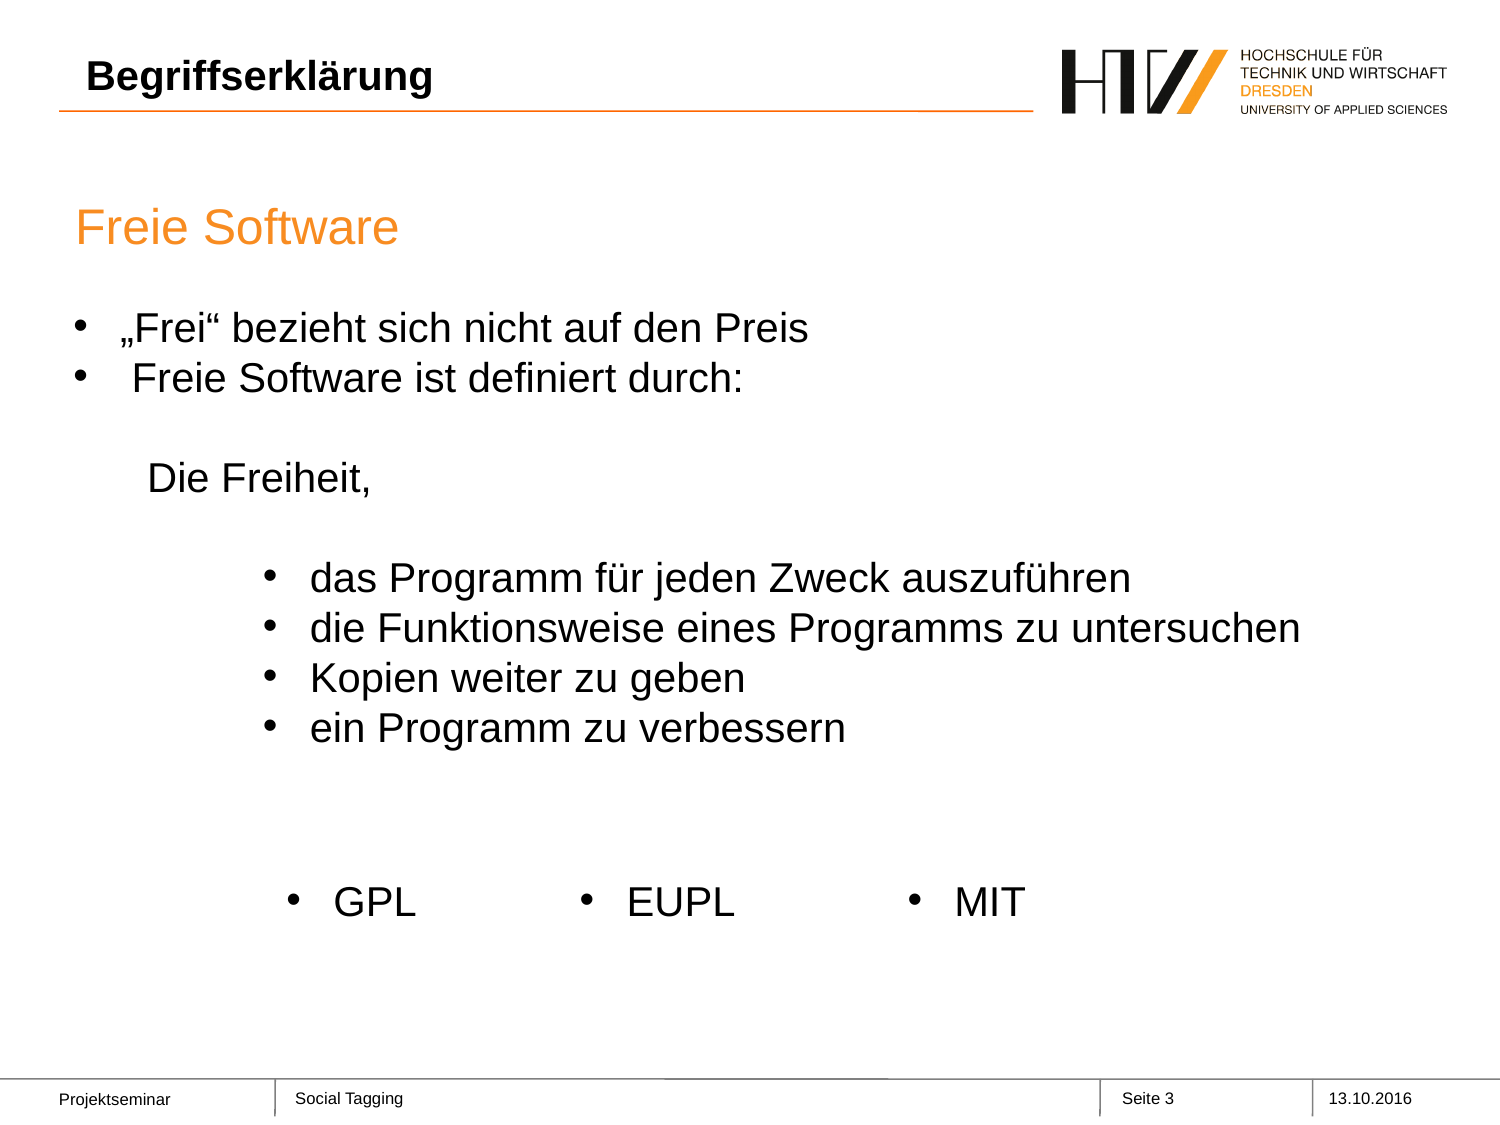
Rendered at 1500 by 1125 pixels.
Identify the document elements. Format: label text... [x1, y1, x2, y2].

text_box MIT [892, 867, 1041, 933]
text_box GPL [271, 867, 432, 933]
title Begriffserklärung [70, 29, 1040, 117]
text_box „Frei“ bezieht sich nicht auf den Preis Freie Software ist definiert durch: Die Freiheit, das Programm für jeden Zweck auszuführen die Funktionsweise eines Programms zu untersuchen Kopien weiter zu geben ein Programm zu verbessern [58, 292, 1442, 808]
picture [1062, 47, 1447, 114]
text_box Freie Software [60, 187, 416, 263]
text_box EUPL [564, 867, 751, 933]
